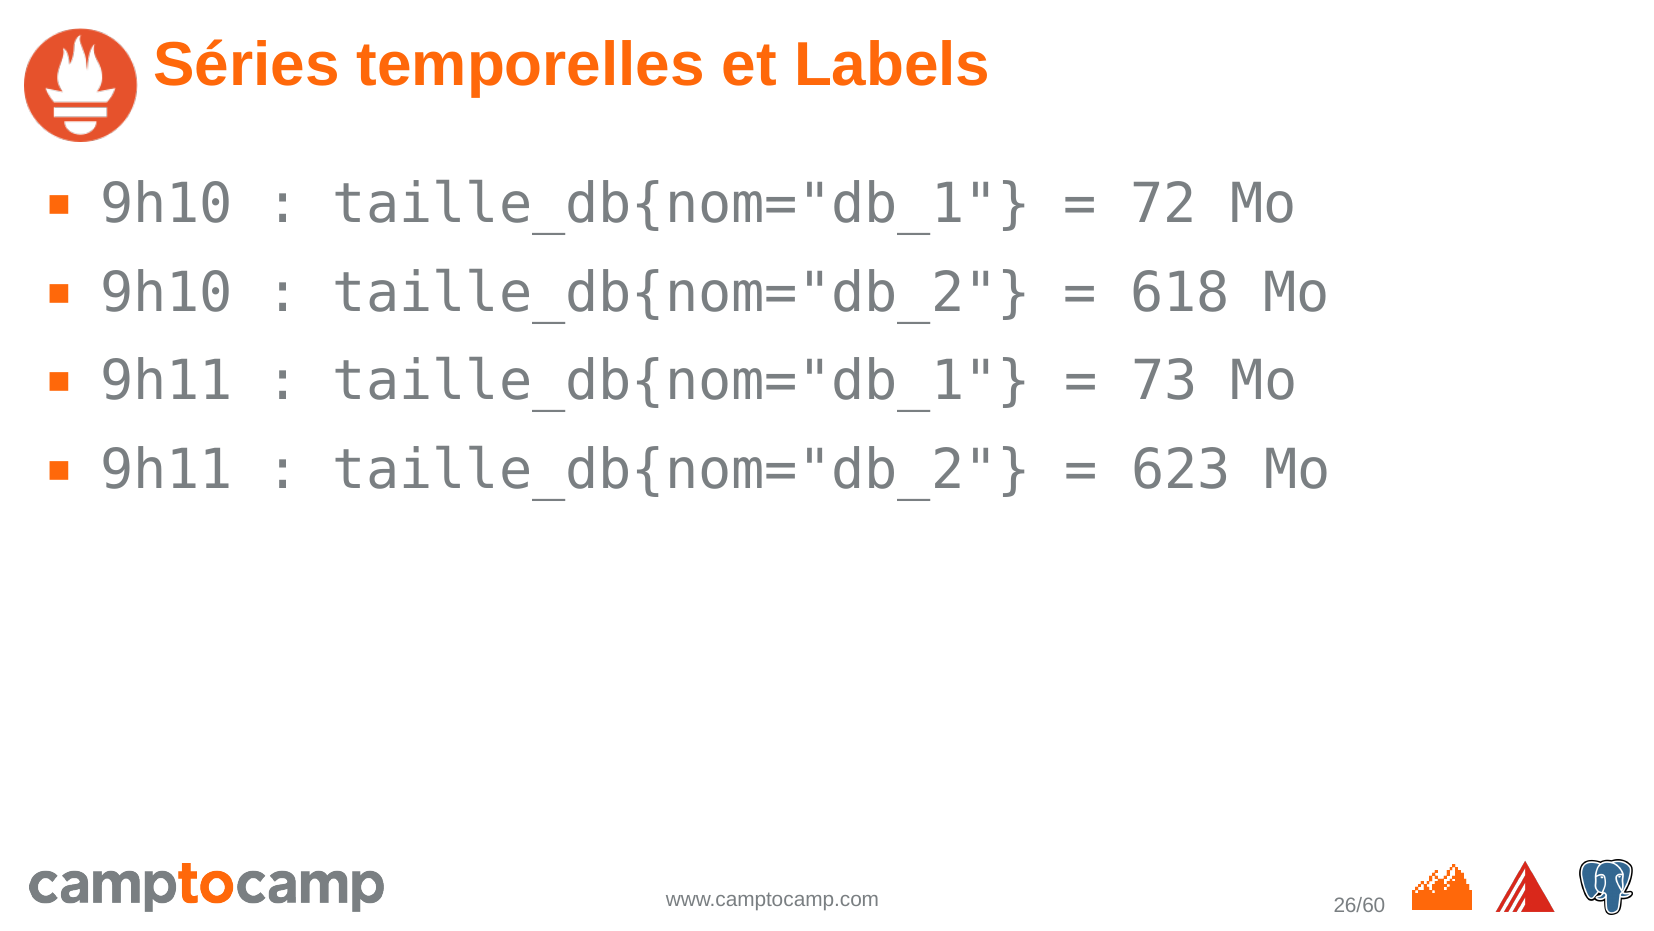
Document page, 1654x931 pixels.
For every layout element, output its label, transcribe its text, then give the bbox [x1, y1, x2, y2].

picture [24, 28, 139, 142]
picture [1495, 856, 1556, 917]
title Séries temporelles et Labels [153, 29, 1625, 156]
picture [1579, 859, 1633, 915]
list 9h10 : taille_db{nom="db_1"} = 72 Mo 9h10 : taille_db{nom="db_2"} = 618 Mo 9h11 : taille_db{nom="db_1"} = 73 Mo 9h11 : taille_db{nom="db_2"} = 623 Mo [29, 171, 1625, 827]
picture [1412, 864, 1472, 910]
picture [29, 863, 384, 912]
